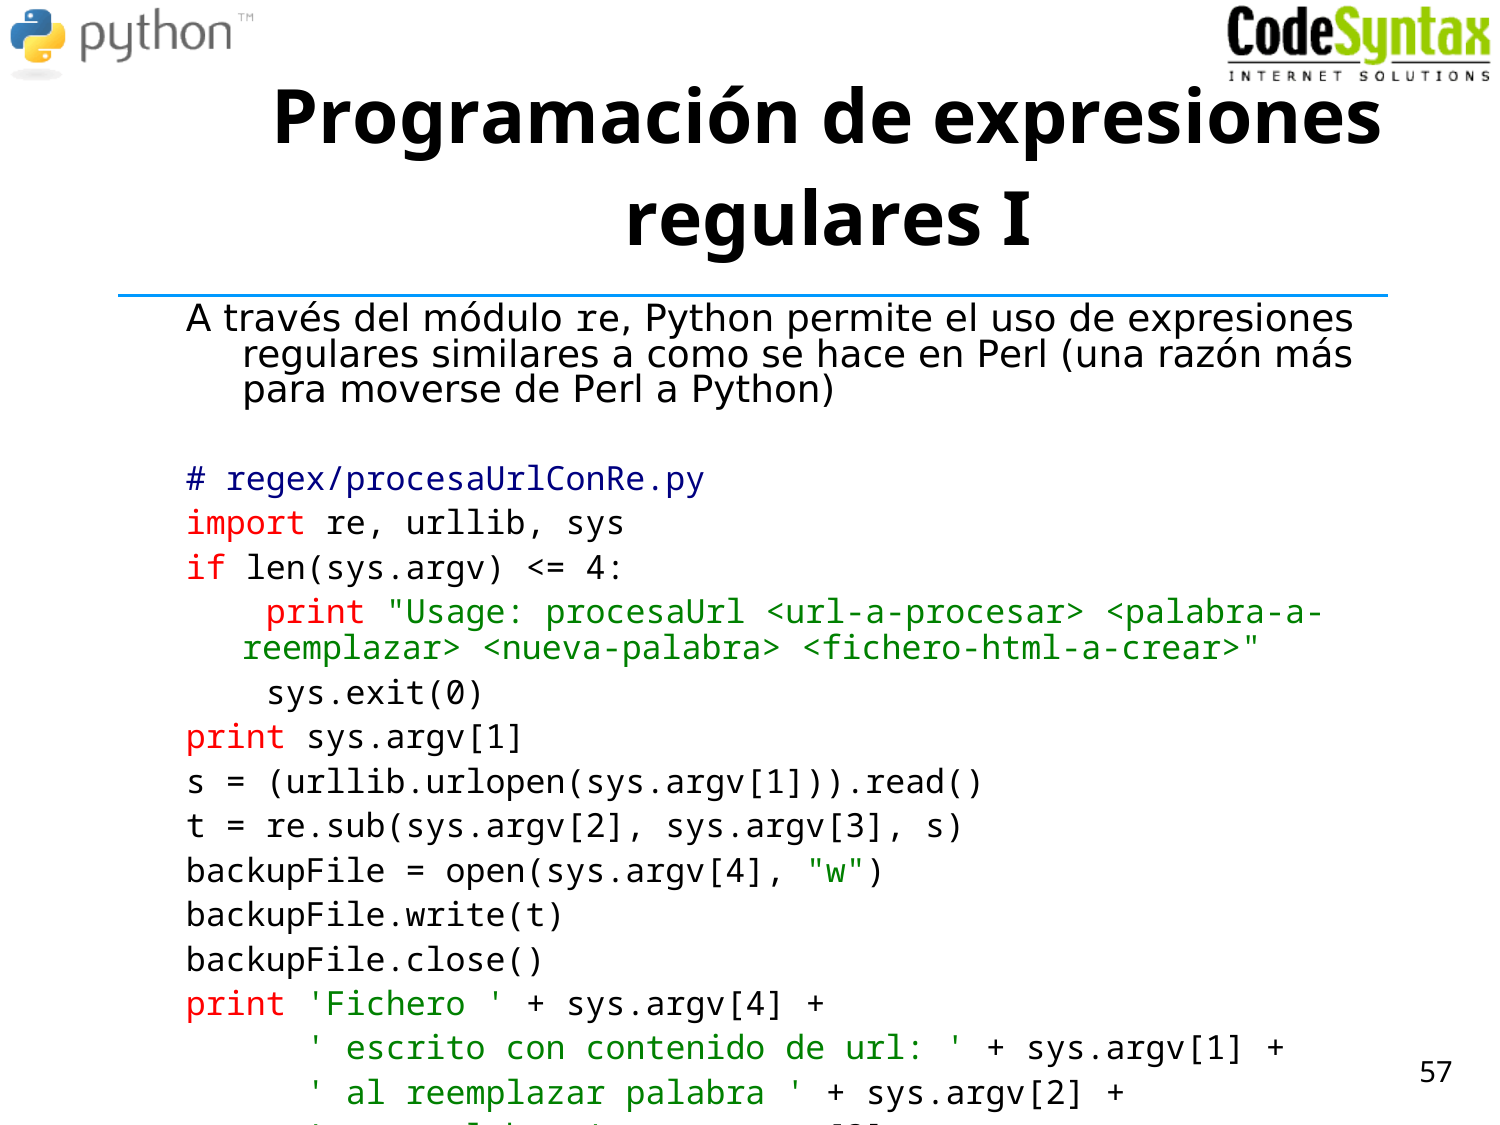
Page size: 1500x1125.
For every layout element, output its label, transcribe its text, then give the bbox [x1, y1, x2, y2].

picture [1226, 5, 1500, 83]
title Programación de expresiones regulares I [188, 31, 1468, 276]
list A través del módulo re, Python permite el uso de expresiones regulares similares a como se hace en Perl (una razón más para moverse de Perl a Python) # regex/procesaUrlConRe.py import re, urllib, sys if len(sys.argv) <= 4: print "Usage: procesaUrl <url-a-procesar> <palabra-a-reemplazar> <nueva-palabra> <fichero-html-a-crear>" sys.exit(0) print sys.argv[1] s = (urllib.urlopen(sys.argv[1])).read() t = re.sub(sys.argv[2], sys.argv[3], s) backupFile = open(sys.argv[4], "w") backupFile.write(t) backupFile.close() print 'Fichero ' + sys.argv[4] + ' escrito con contenido de url: ' + sys.argv[1] + ' al reemplazar palabra ' + sys.argv[2] + ' con palabra ' + sys.argv[3] [171, 290, 1447, 1125]
picture [0, 0, 286, 92]
